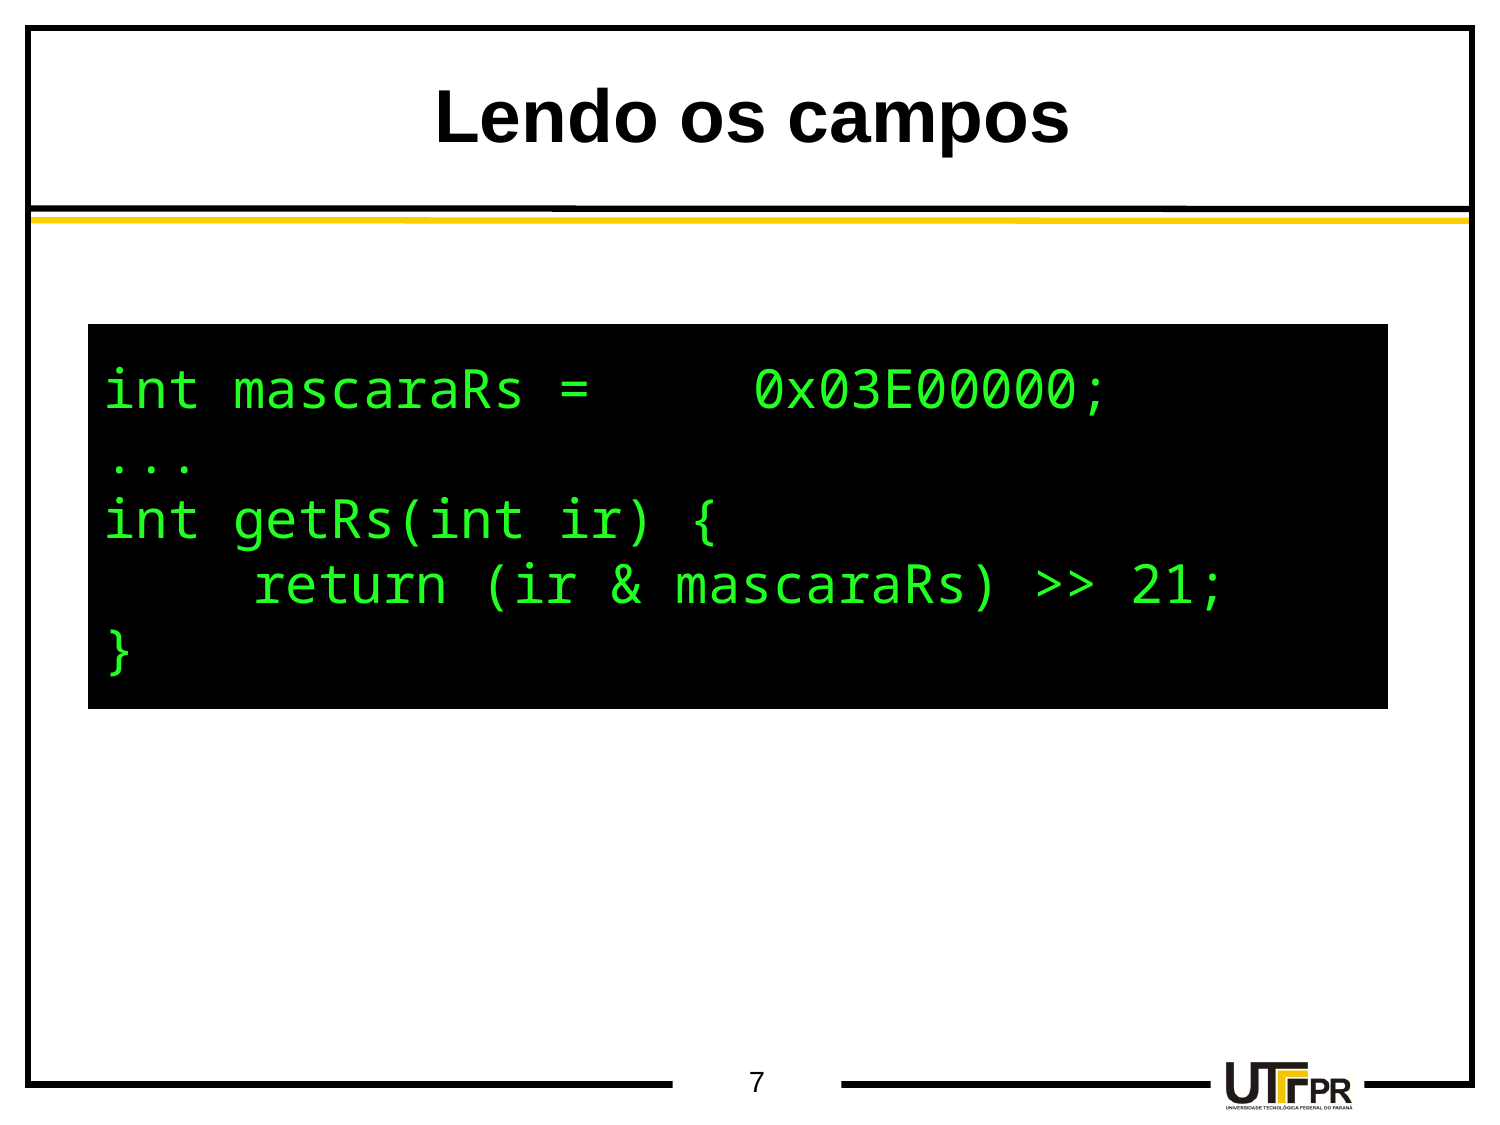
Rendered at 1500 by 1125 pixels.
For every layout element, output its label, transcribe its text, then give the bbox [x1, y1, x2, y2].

picture [1225, 1062, 1353, 1110]
title Lendo os campos [29, 29, 1477, 207]
text_box int mascaraRs = 0x03E00000; ... int getRs(int ir) { return (ir & mascaraRs) >> 21; } [88, 324, 1388, 709]
